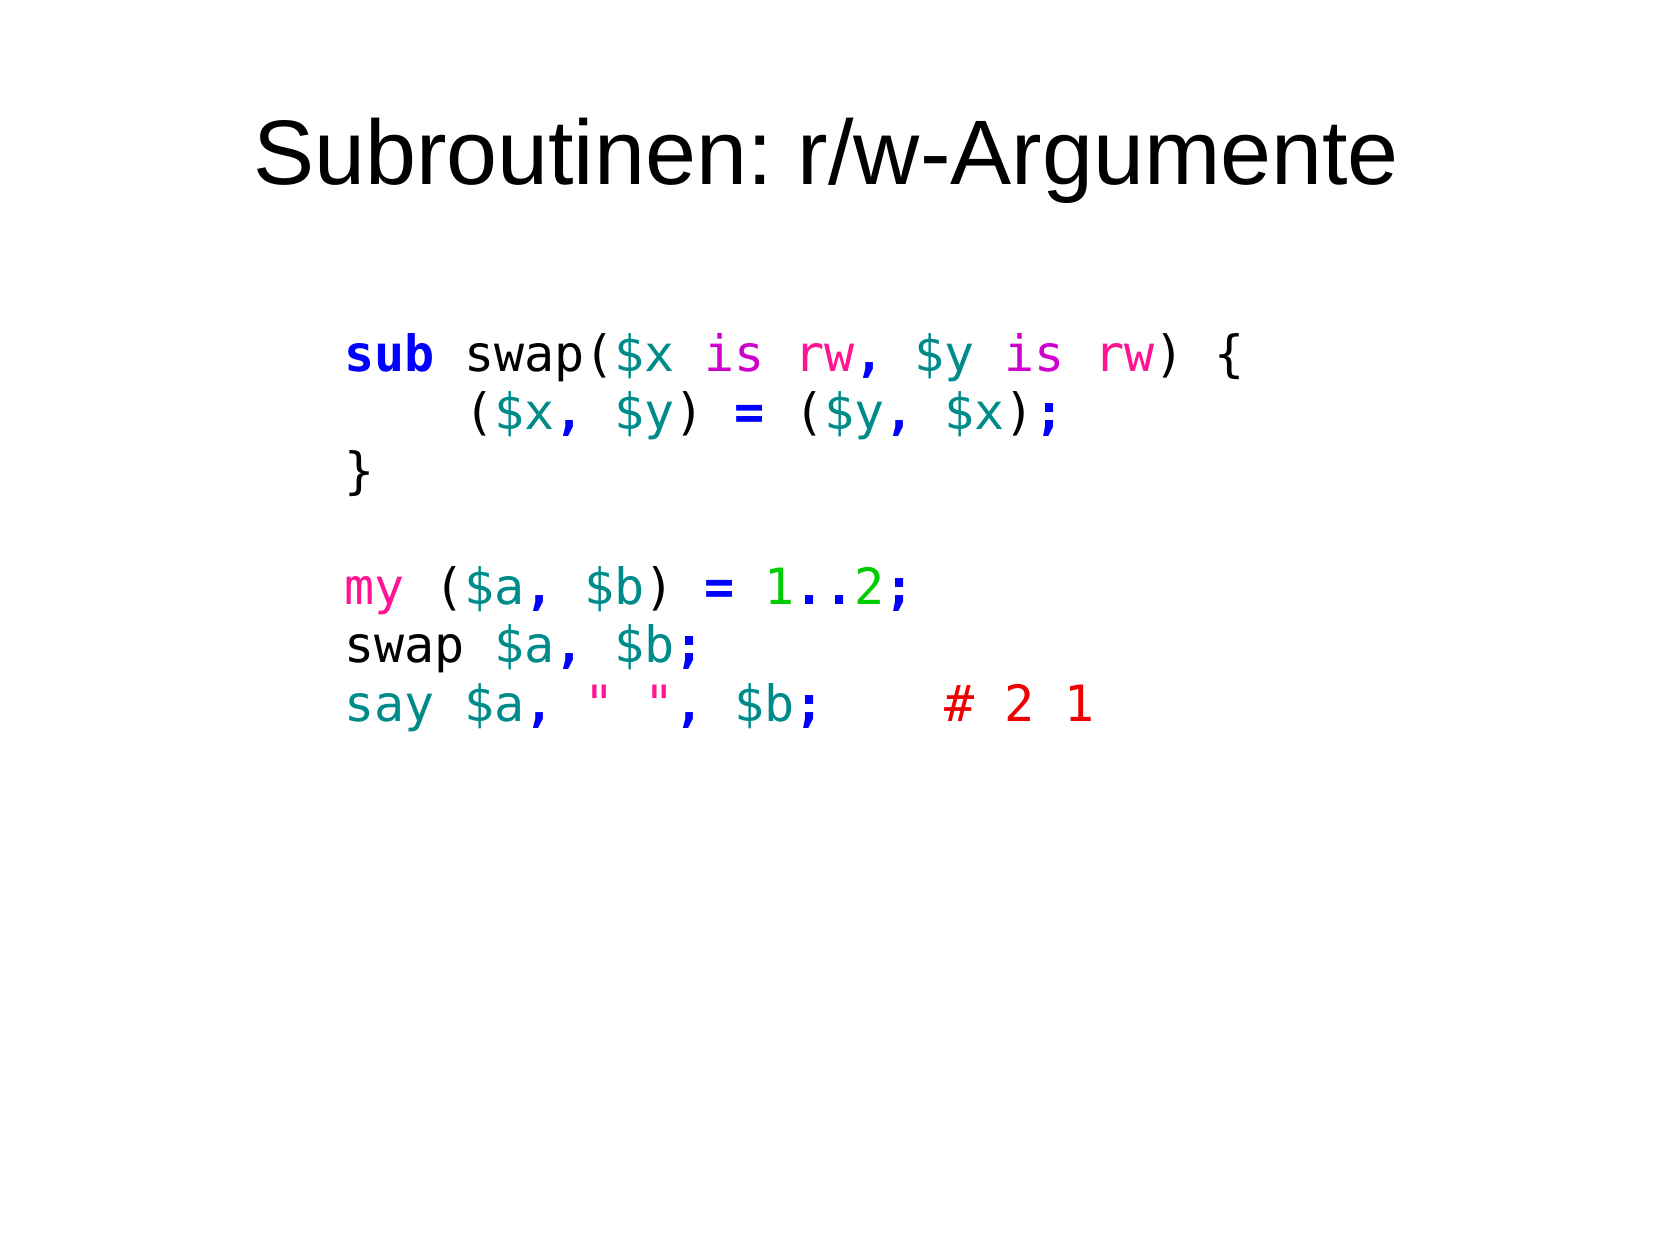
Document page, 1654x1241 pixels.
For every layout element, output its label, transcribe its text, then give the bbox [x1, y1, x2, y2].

title Subroutinen: r/w-Argumente [82, 49, 1571, 257]
text_box sub swap($x is rw, $y is rw) { ($x, $y) = ($y, $x); } my ($a, $b) = 1..2; swap $a, $b; say $a, " ", $b; # 2 1 [330, 317, 1336, 916]
